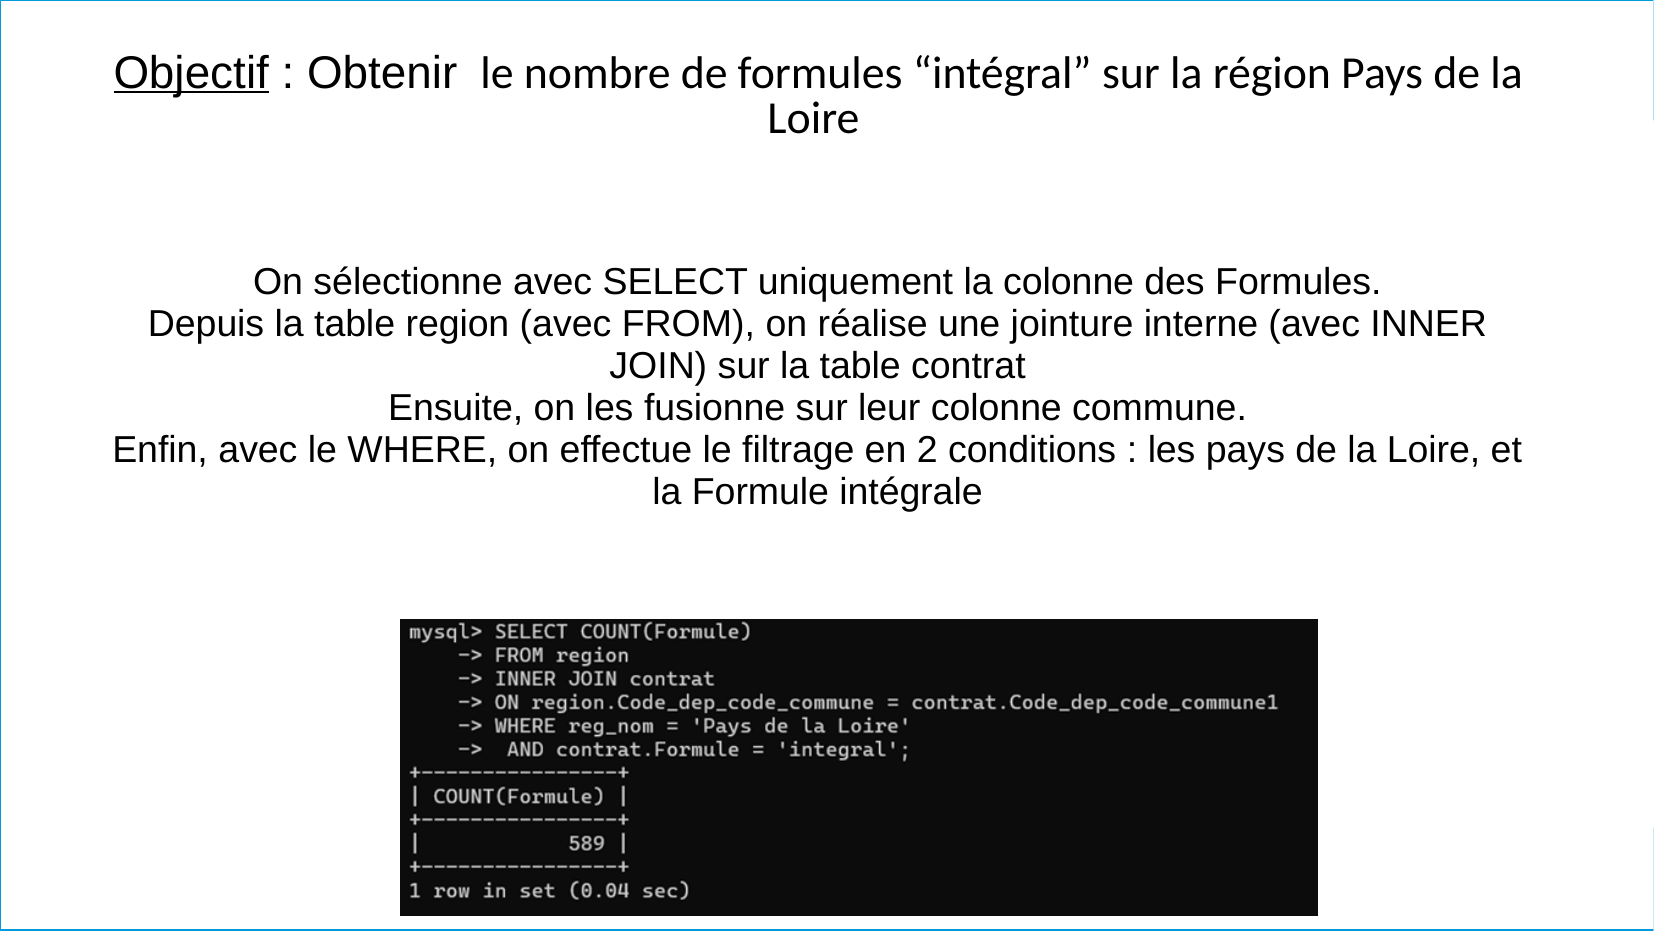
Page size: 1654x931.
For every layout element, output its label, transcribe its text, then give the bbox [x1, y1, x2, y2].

picture [399, 618, 1318, 916]
title On sélectionne avec SELECT uniquement la colonne des Formules. Depuis la table region (avec FROM), on réalise une jointure interne (avec INNER JOIN) sur la table contrat Ensuite, on les fusionne sur leur colonne commune. Enfin, avec le WHERE, on effectue le filtrage en 2 conditions : les pays de la Loire, et la Formule intégrale [97, 260, 1538, 555]
text_box [0, 0, 1654, 931]
title Objectif : Obtenir le nombre de formules “intégral” sur la région Pays de la Loire [98, 36, 1539, 156]
